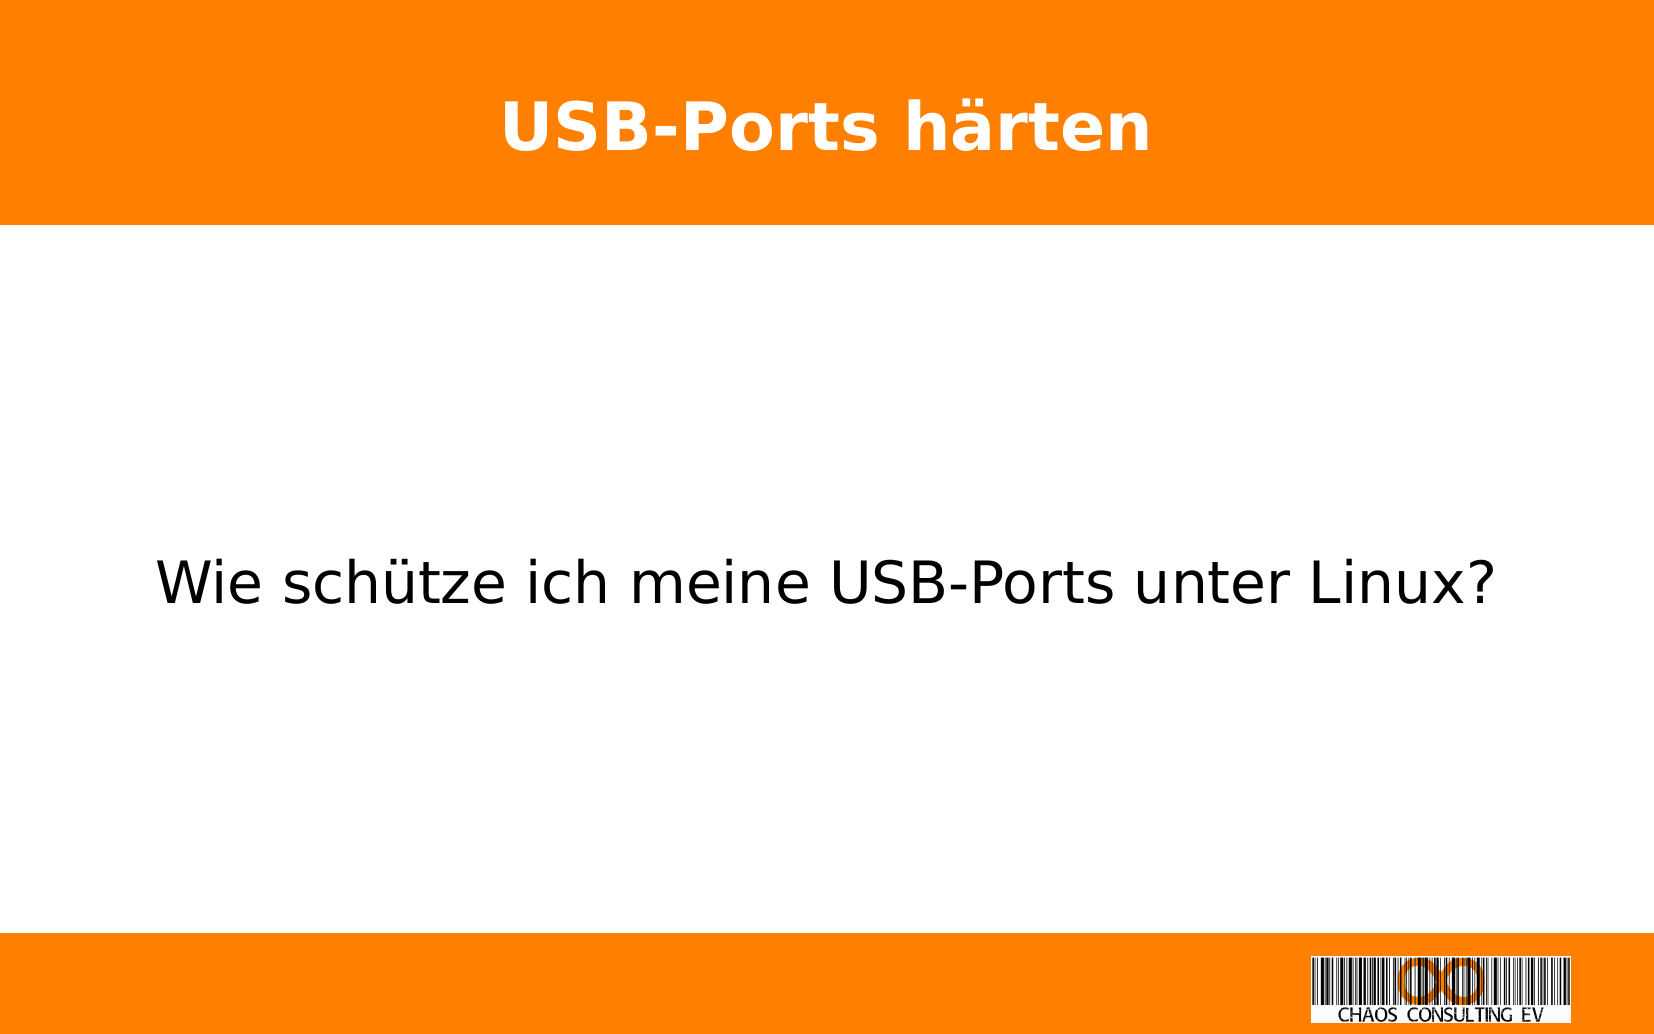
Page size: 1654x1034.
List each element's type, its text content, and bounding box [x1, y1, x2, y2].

subtitle Wie schütze ich meine USB-Ports unter Linux? [82, 283, 1571, 883]
picture [1311, 956, 1571, 1023]
title USB-Ports härten [82, 41, 1571, 214]
